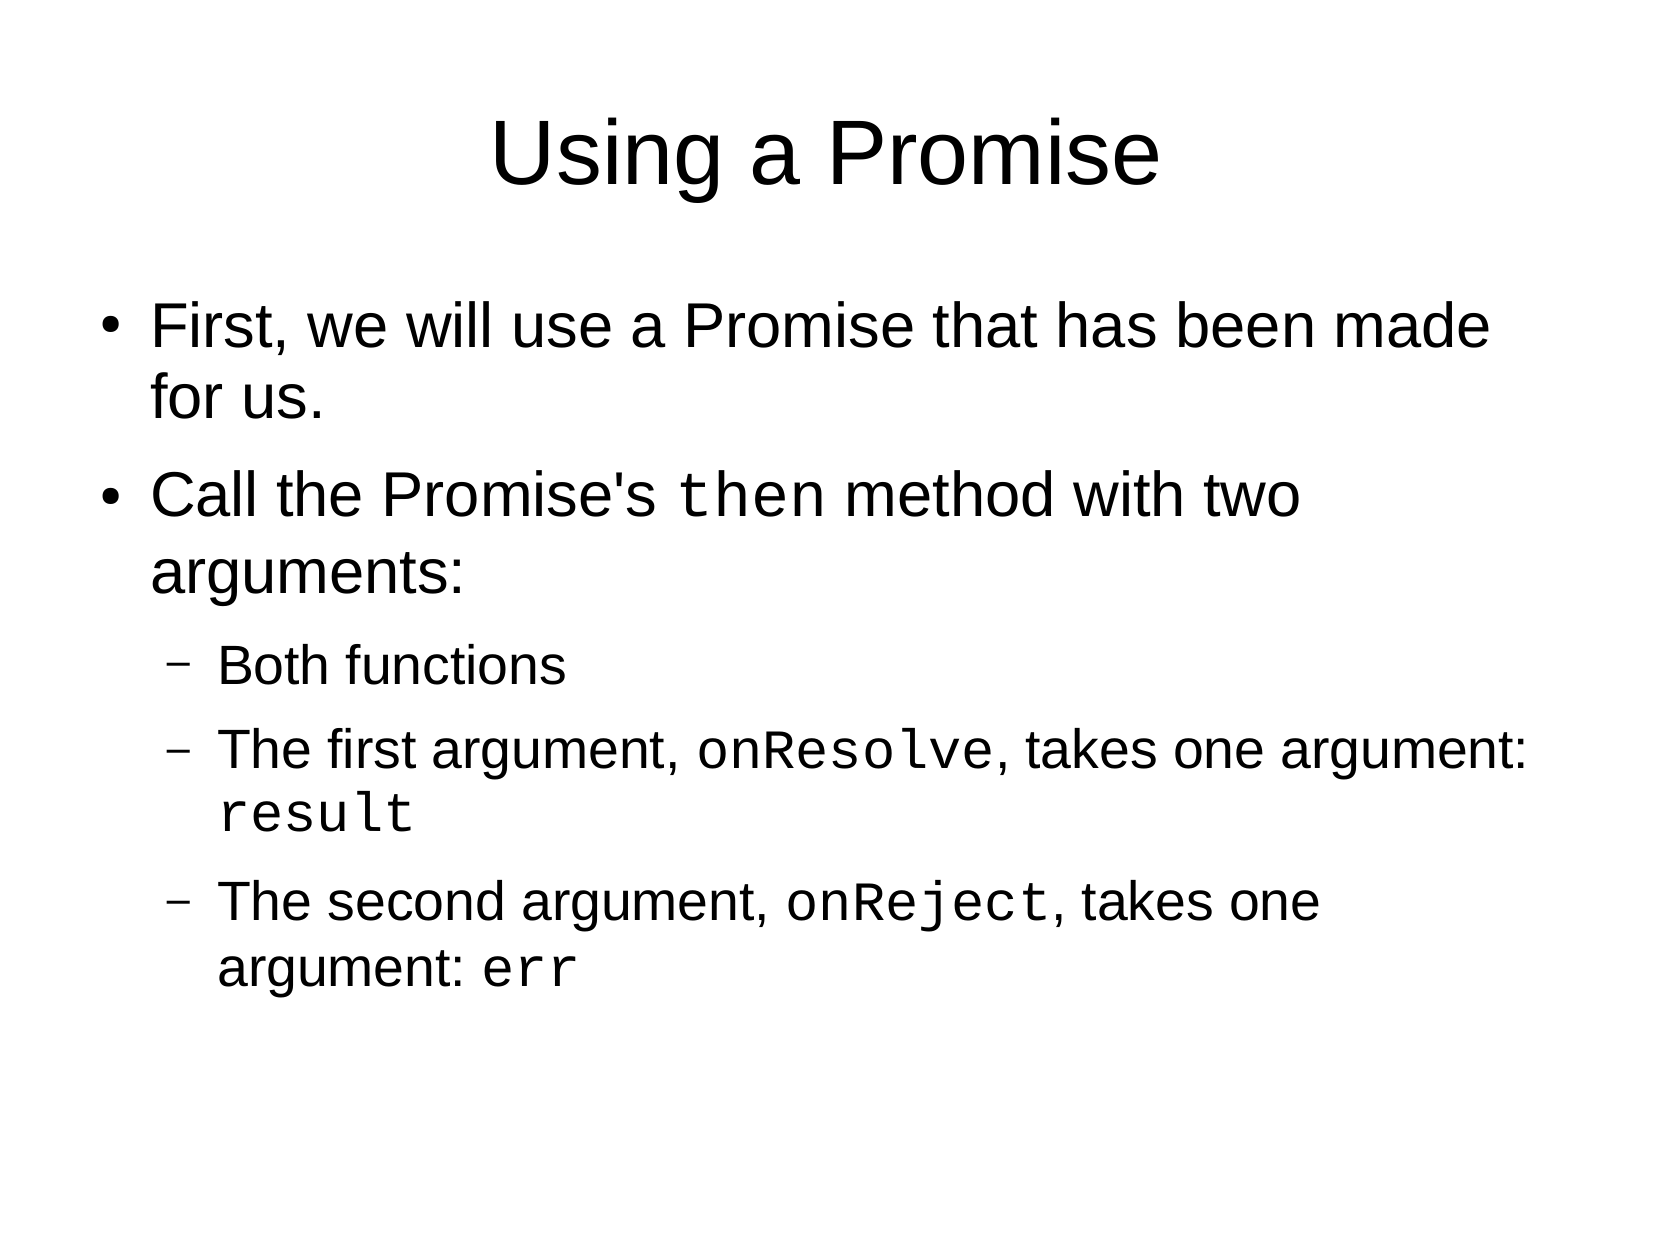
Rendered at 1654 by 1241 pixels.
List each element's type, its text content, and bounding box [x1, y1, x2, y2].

title Using a Promise [82, 49, 1571, 257]
list First, we will use a Promise that has been made for us. Call the Promise's then method with two arguments: Both functions The first argument, onResolve, takes one argument: result The second argument, onReject, takes one argument: err [82, 290, 1571, 1010]
